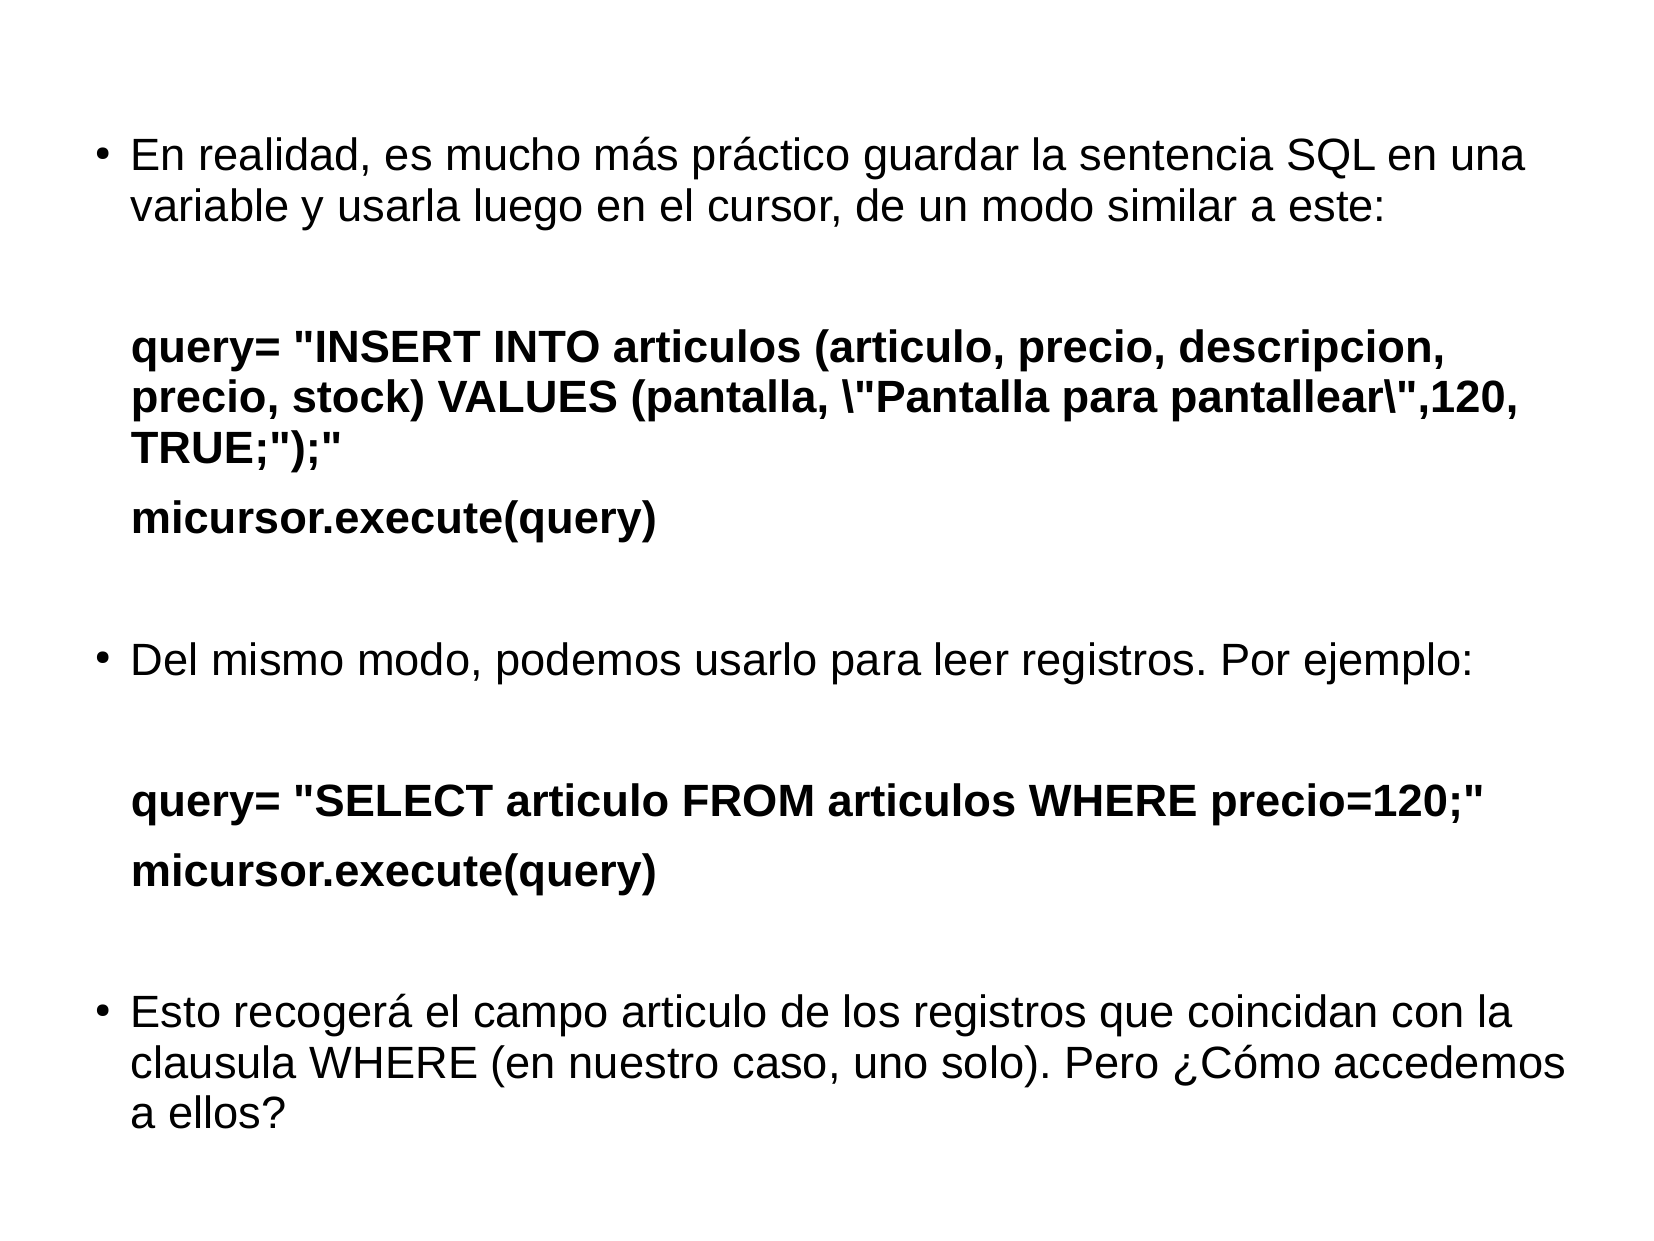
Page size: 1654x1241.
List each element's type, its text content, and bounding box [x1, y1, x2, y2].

list En realidad, es mucho más práctico guardar la sentencia SQL en una variable y usarla luego en el cursor, de un modo similar a este: query= "INSERT INTO articulos (articulo, precio, descripcion, precio, stock) VALUES (pantalla, \"Pantalla para pantallear\",120, TRUE;");" micursor.execute(query) Del mismo modo, podemos usarlo para leer registros. Por ejemplo: query= "SELECT articulo FROM articulos WHERE precio=120;" micursor.execute(query) Esto recogerá el campo articulo de los registros que coincidan con la clausula WHERE (en nuestro caso, uno solo). Pero ¿Cómo accedemos a ellos? [82, 59, 1571, 1158]
